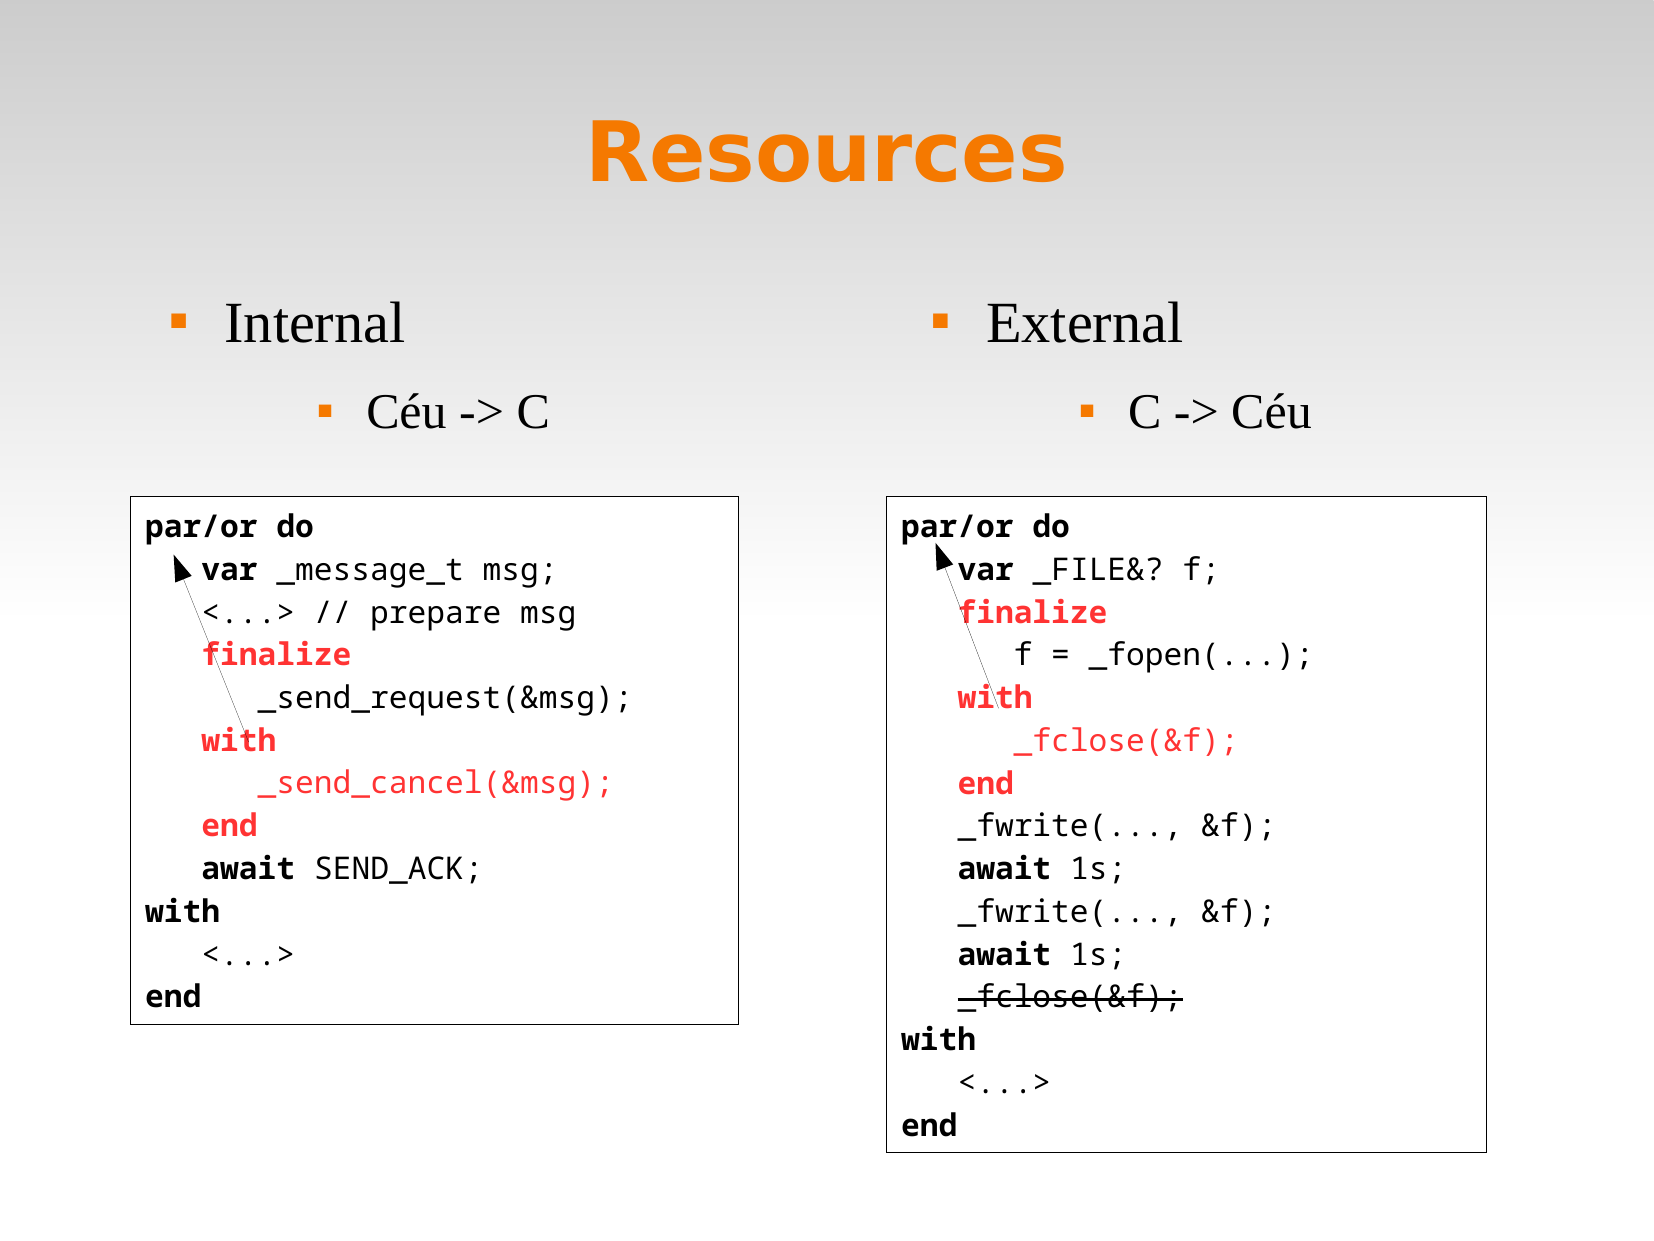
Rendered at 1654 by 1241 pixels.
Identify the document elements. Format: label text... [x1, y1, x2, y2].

text_box par/or do var _FILE&? f; finalize f = _fopen(...); with _fclose(&f); end _fwrite(..., &f); await 1s; _fwrite(..., &f); await 1s; _fclose(&f); with <...> end [886, 496, 1487, 1066]
text_box par/or do var _message_t msg; <...> // prepare msg finalize _send_request(&msg); with _send_cancel(&msg); end await SEND_ACK; with <...> end [130, 496, 739, 958]
title Resources [82, 49, 1571, 257]
list External C -> Céu [844, 290, 1512, 451]
list Internal Céu -> C [82, 290, 751, 451]
